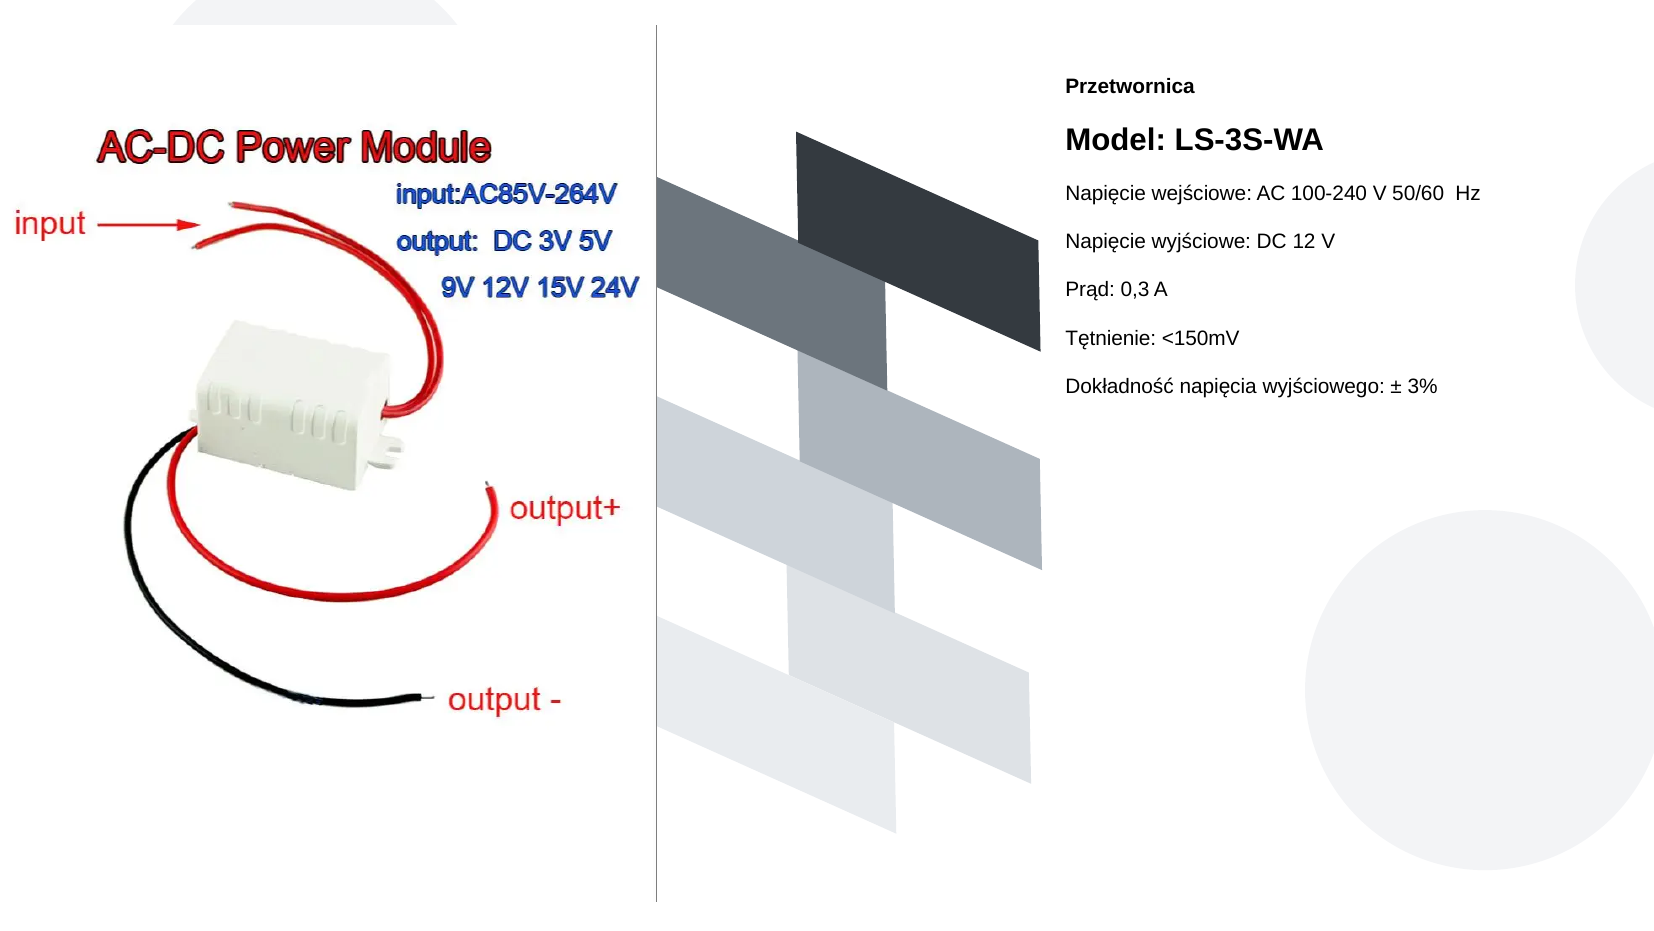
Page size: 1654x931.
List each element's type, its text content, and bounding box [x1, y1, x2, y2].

picture [0, 25, 657, 902]
text_box Przetwornica Model: LS-3S-WA Napięcie wejściowe: AC 100-240 V 50/60 Hz Napięcie wyjściowe: DC 12 V Prąd: 0,3 A Tętnienie: <150mV Dokładność napięcia wyjściowego: ± 3% [1050, 67, 1637, 896]
